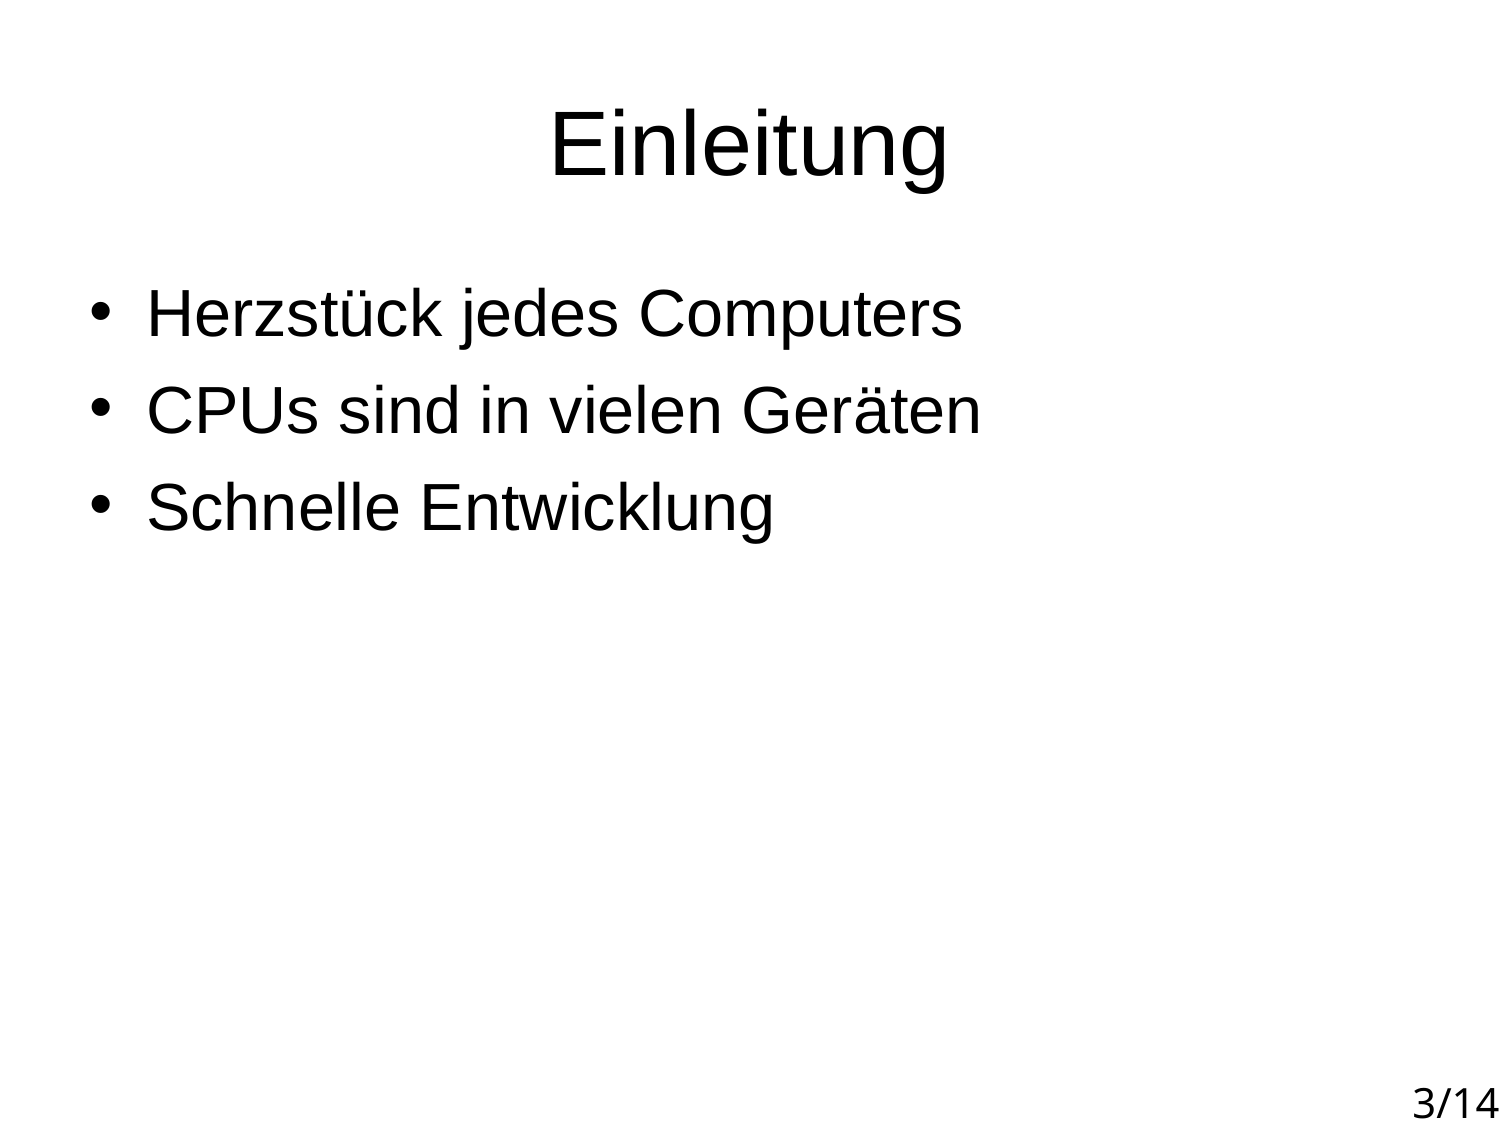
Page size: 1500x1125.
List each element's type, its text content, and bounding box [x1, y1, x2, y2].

list Herzstück jedes Computers CPUs sind in vielen Geräten Schnelle Entwicklung [75, 262, 1426, 1006]
title Einleitung [75, 45, 1426, 233]
